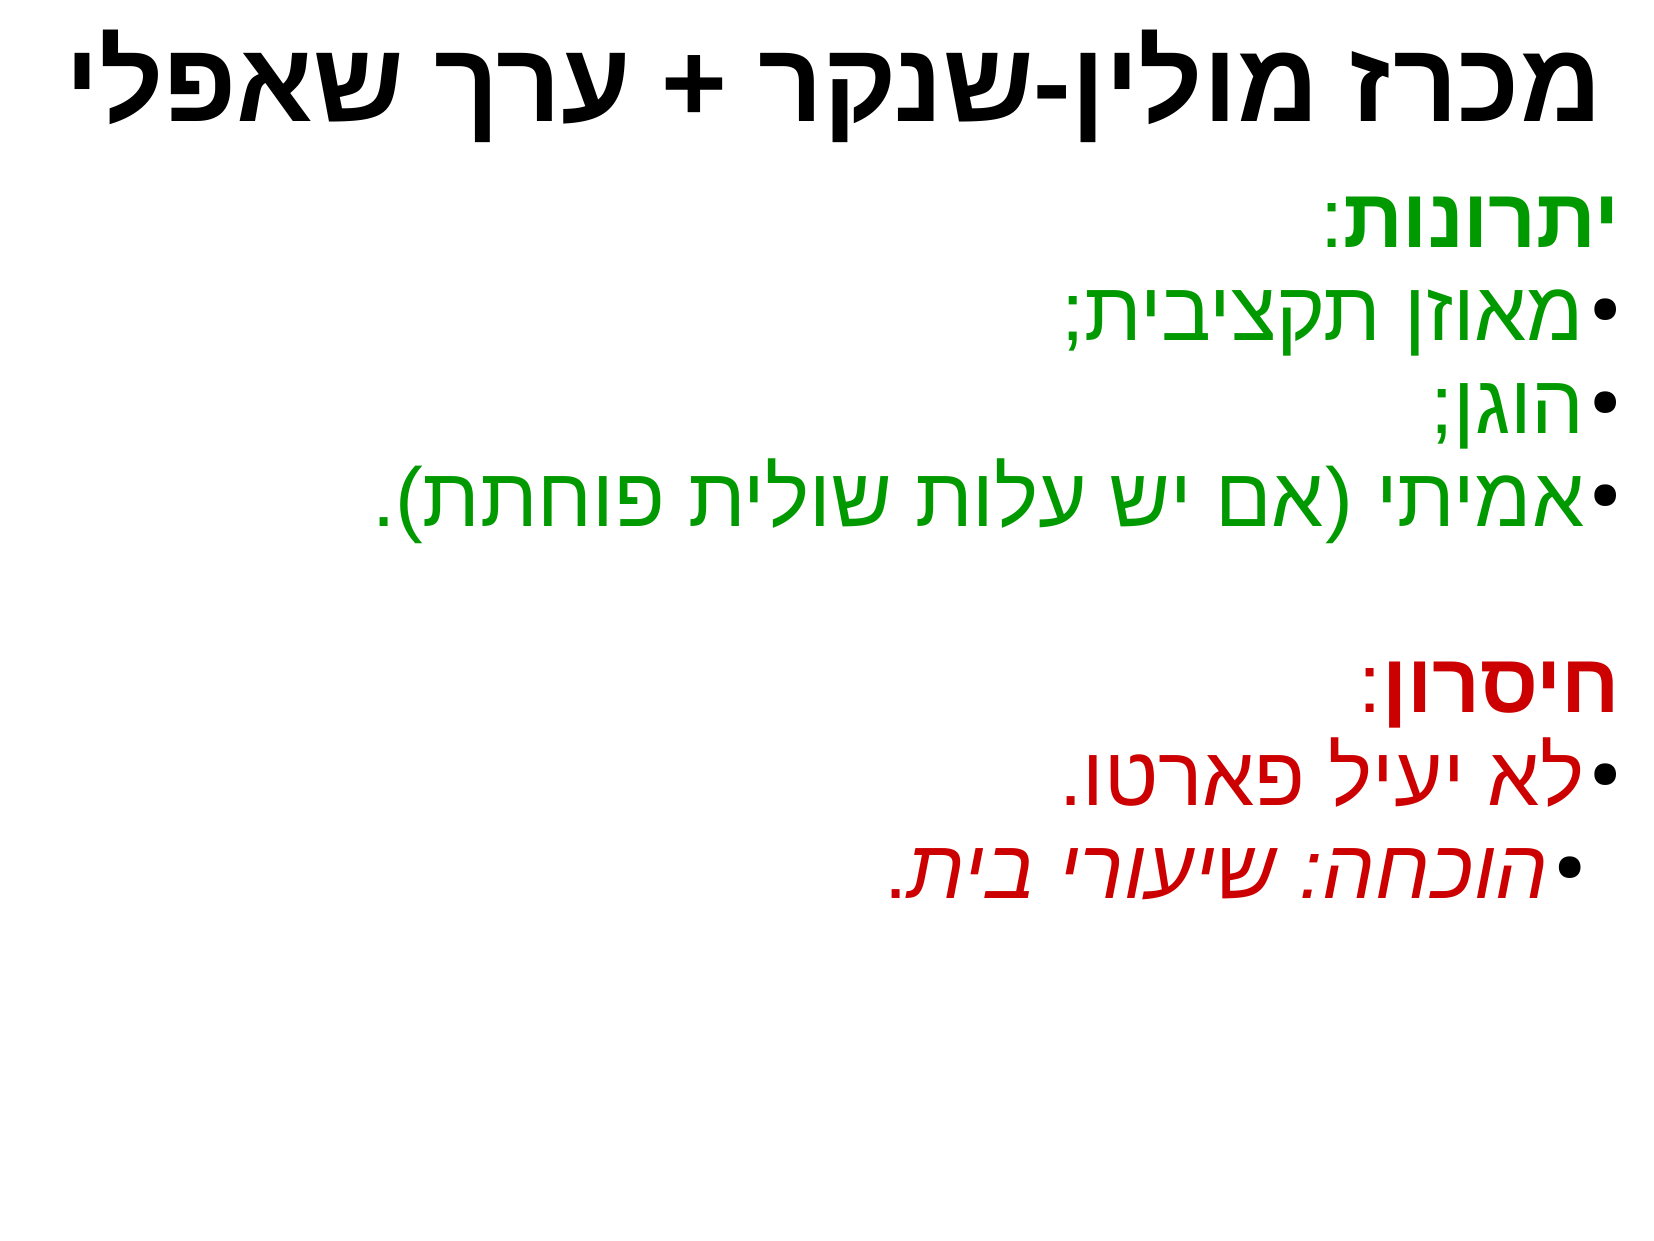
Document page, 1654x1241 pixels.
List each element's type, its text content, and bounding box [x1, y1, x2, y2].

title מכרז מולין-שנקר + ערך שאפלי [15, 15, 1654, 151]
text_box יתרונות: מאוזן תקציבית; הוגן; אמיתי (אם יש עלות שולית פוחתת). חיסרון: לא יעיל פארטו. הוכחה: שיעורי בית. [15, 165, 1636, 1223]
